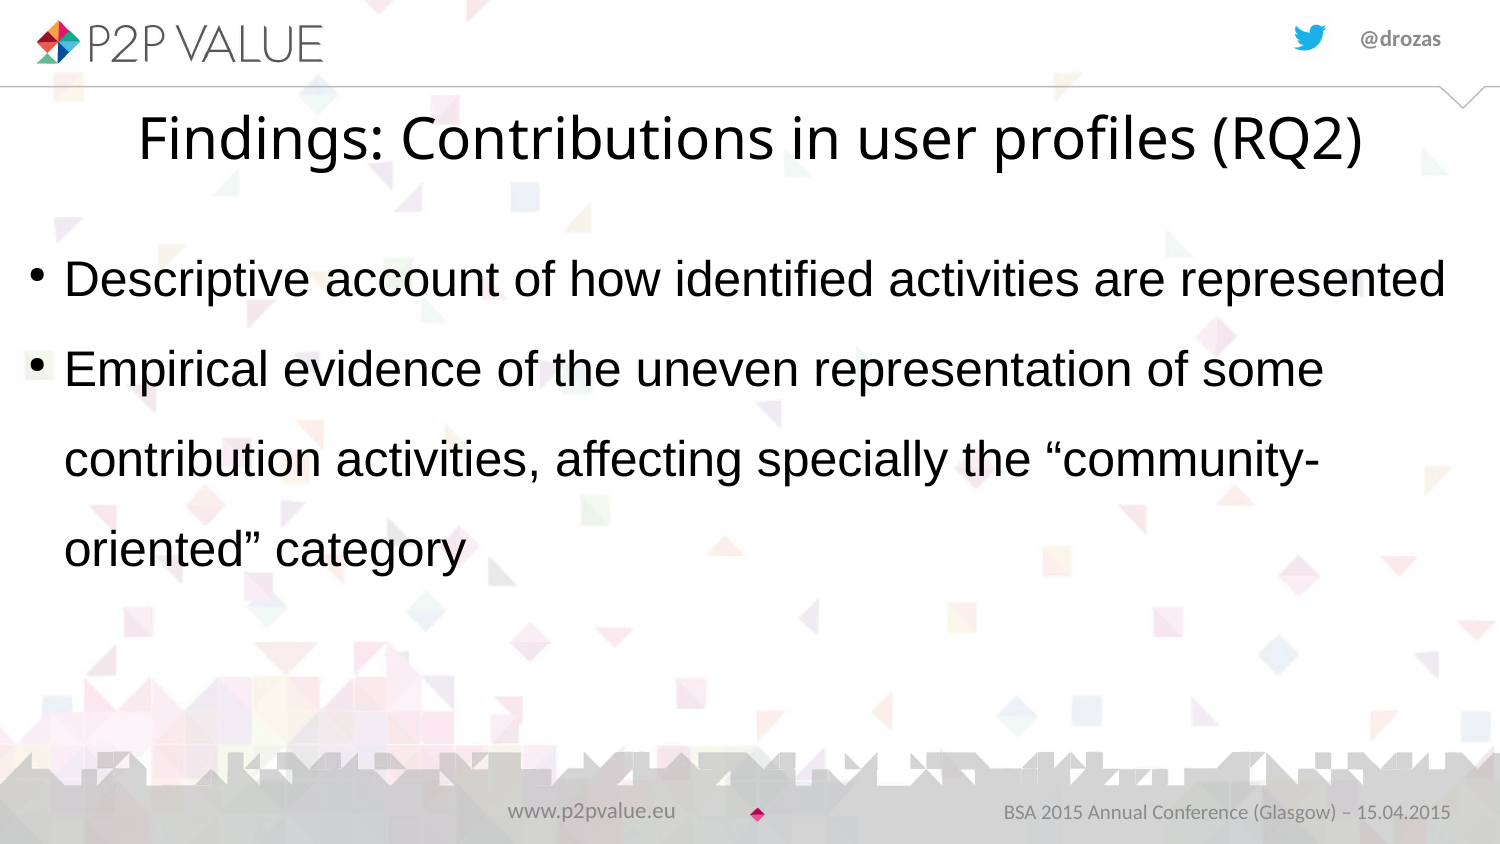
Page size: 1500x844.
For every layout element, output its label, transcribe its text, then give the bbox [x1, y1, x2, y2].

text_box www.p2pvalue.eu [501, 789, 720, 829]
text_box BSA 2015 Annual Conference (Glasgow) – 15.04.2015 [777, 788, 1470, 834]
picture [0, 181, 1500, 844]
title Findings: Contributions in user profiles (RQ2) [0, 92, 1500, 181]
text_box @drozas [1333, 15, 1455, 60]
picture [0, 0, 1500, 92]
subtitle Descriptive account of how identified activities are represented Empirical evidence of the uneven representation of some contribution activities, affecting specially the “community-oriented” category [15, 210, 1496, 766]
